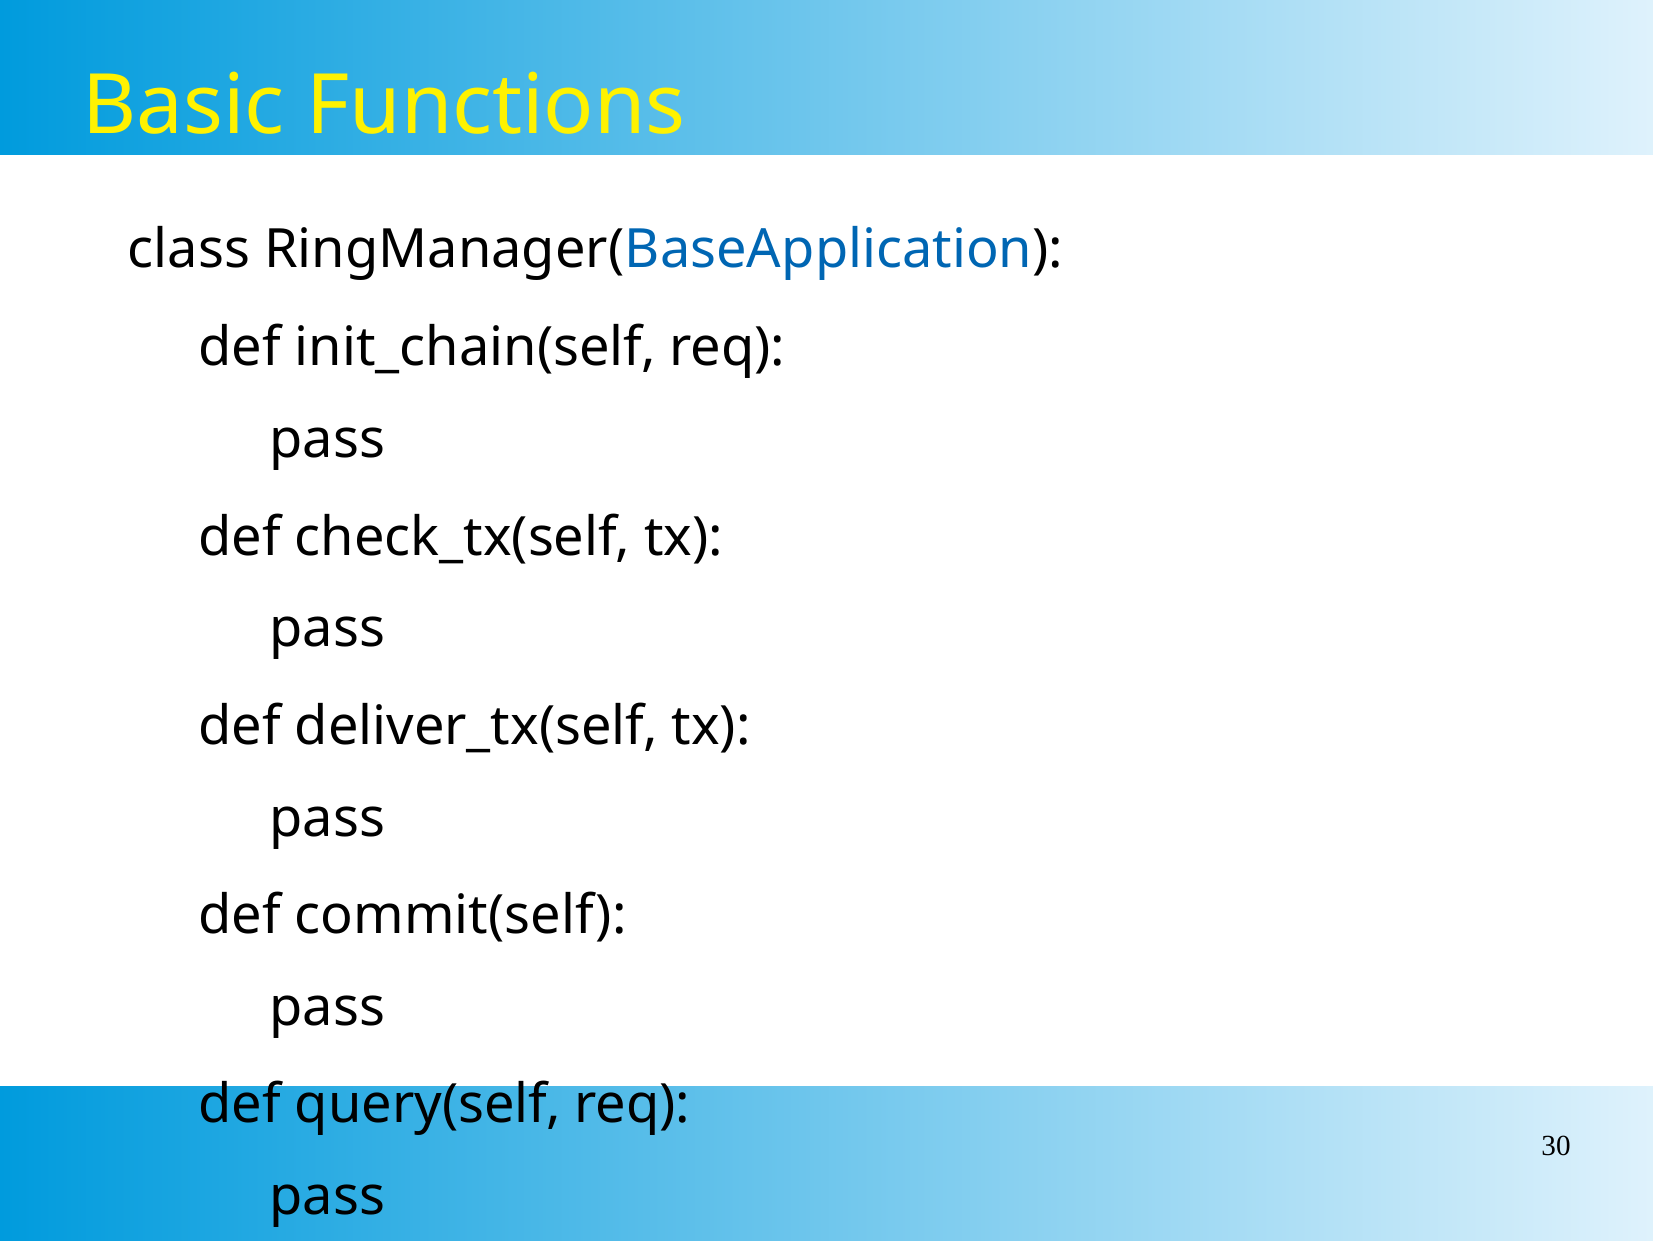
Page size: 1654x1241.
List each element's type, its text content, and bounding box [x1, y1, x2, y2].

title Basic Functions [82, 49, 1571, 155]
list class RingManager(BaseApplication): def init_chain(self, req): pass def check_tx(self, tx): pass def deliver_tx(self, tx): pass def commit(self): pass def query(self, req): pass [56, 210, 1546, 930]
